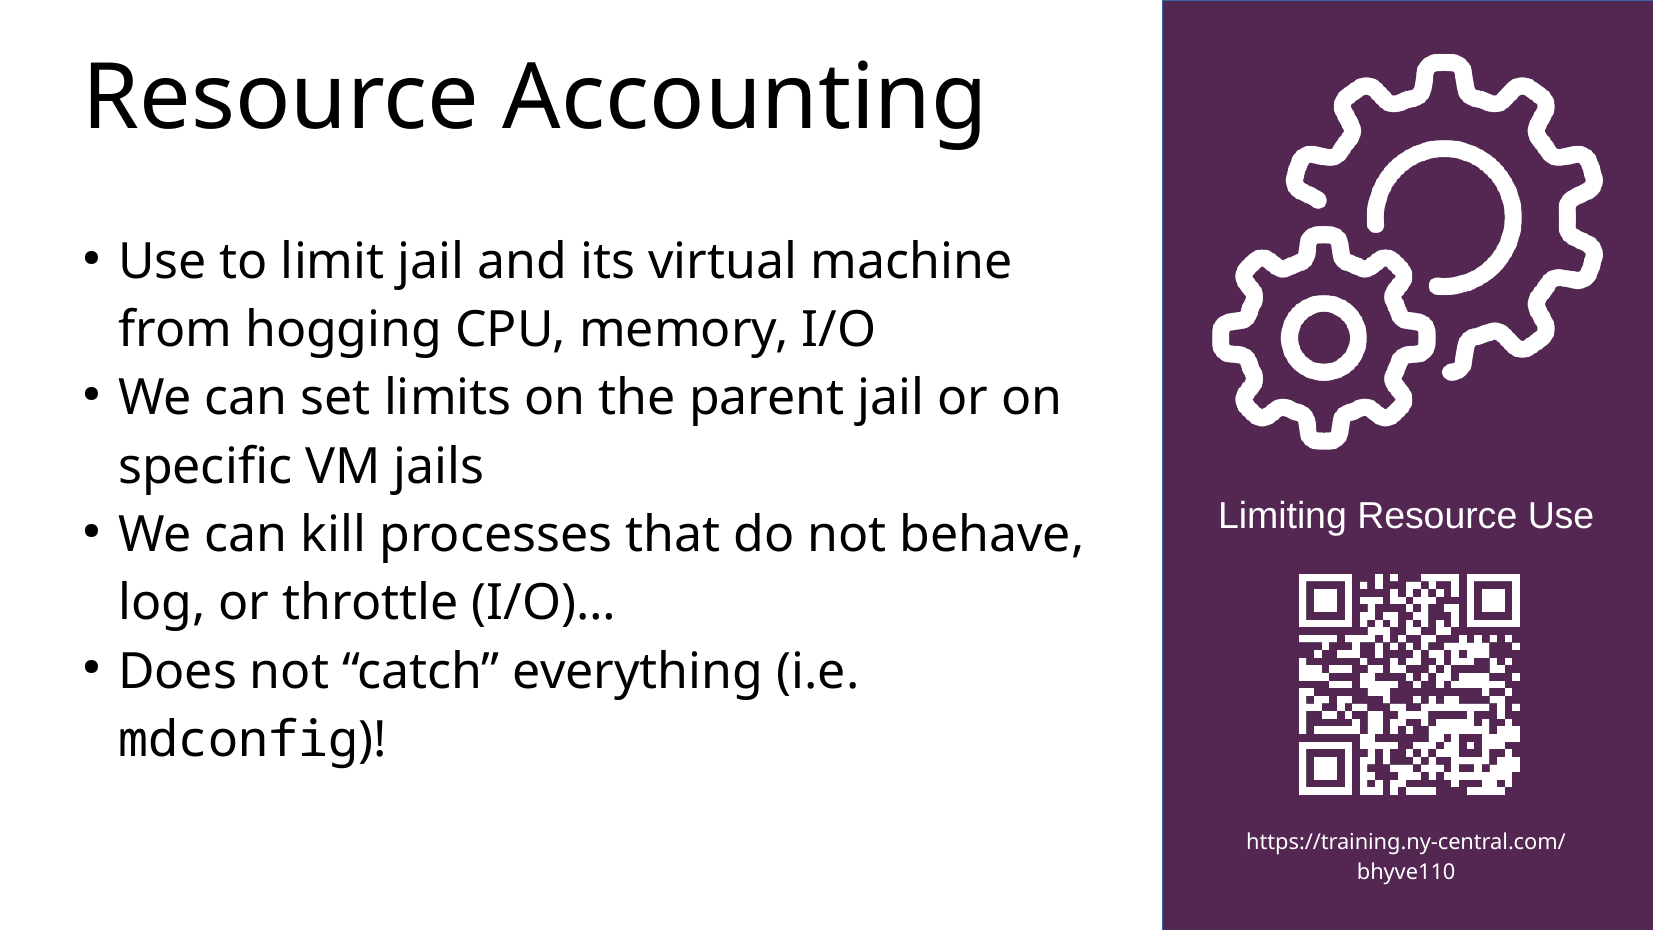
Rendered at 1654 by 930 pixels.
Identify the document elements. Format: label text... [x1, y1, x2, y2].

text_box [1162, 0, 1653, 930]
text_box https://training.ny-central.com/bhyve110 [1200, 819, 1613, 930]
title Resource Accounting [82, 37, 1571, 150]
text_box Limiting Resource Use [1200, 487, 1613, 638]
picture [1200, 45, 1613, 458]
picture [1268, 543, 1550, 826]
subtitle Use to limit jail and its virtual machine from hogging CPU, memory, I/O We can set limits on the parent jail or on specific VM jails We can kill processes that do not behave, log, or throttle (I/O)… Does not “catch” everything (i.e. mdconfig)! [82, 224, 1126, 862]
